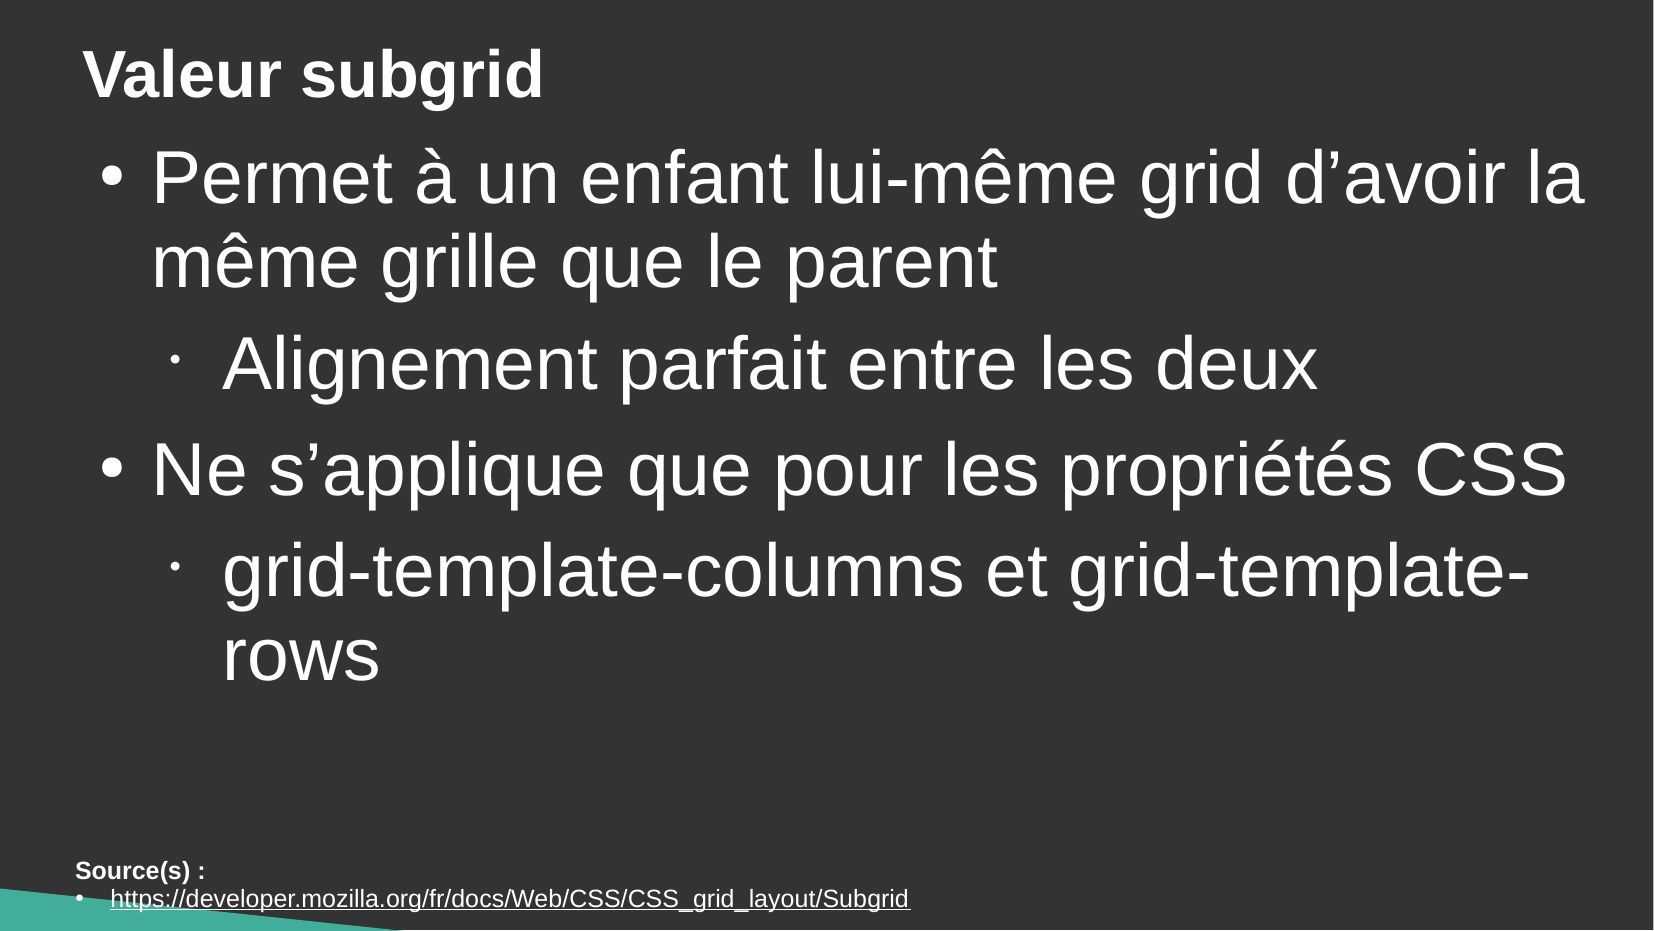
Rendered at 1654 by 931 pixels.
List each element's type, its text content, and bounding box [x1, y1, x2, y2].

list Permet à un enfant lui-même grid d’avoir la même grille que le parent Alignement parfait entre les deux Ne s’applique que pour les propriétés CSS grid-template-columns et grid-template-rows [80, 135, 1620, 756]
text_box Source(s) : https://developer.mozilla.org/fr/docs/Web/CSS/CSS_grid_layout/Subgrid [60, 792, 1546, 920]
text_box [0, 888, 405, 931]
title Valeur subgrid [82, 37, 1571, 114]
